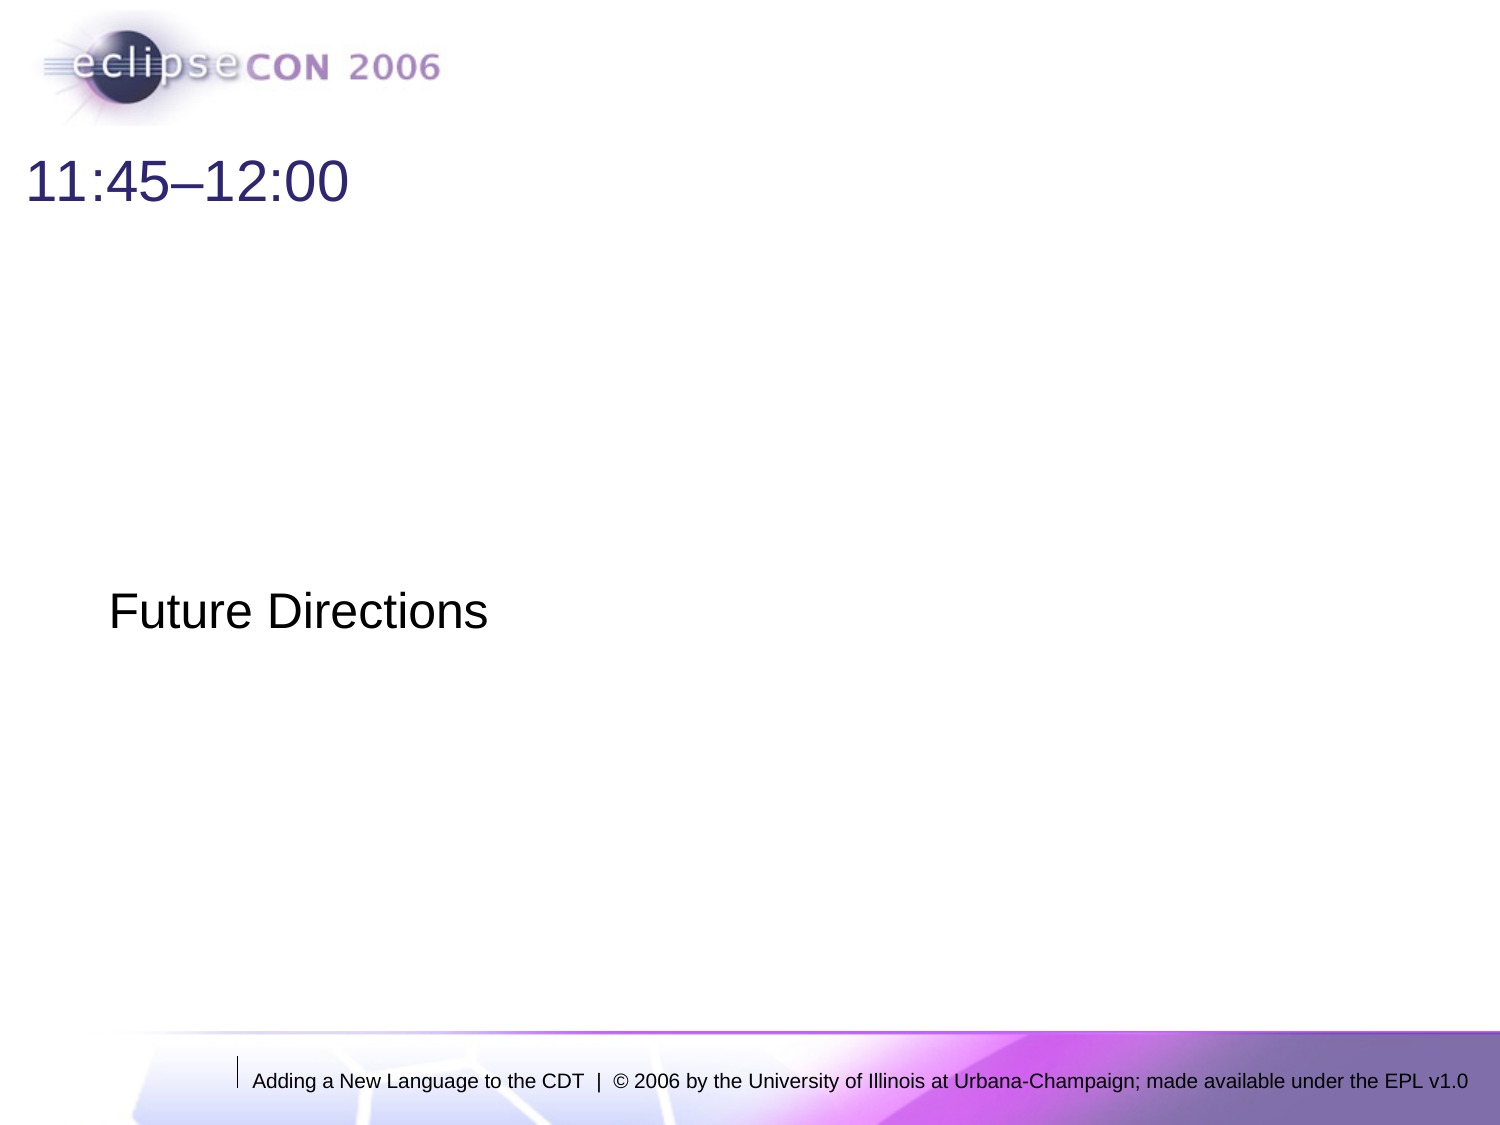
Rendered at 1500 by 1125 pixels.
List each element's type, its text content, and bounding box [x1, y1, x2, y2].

picture [31, 10, 1040, 126]
title 11:45–12:00 [25, 142, 1378, 225]
subtitle Future Directions [108, 291, 1378, 932]
picture [0, 1031, 1500, 1125]
